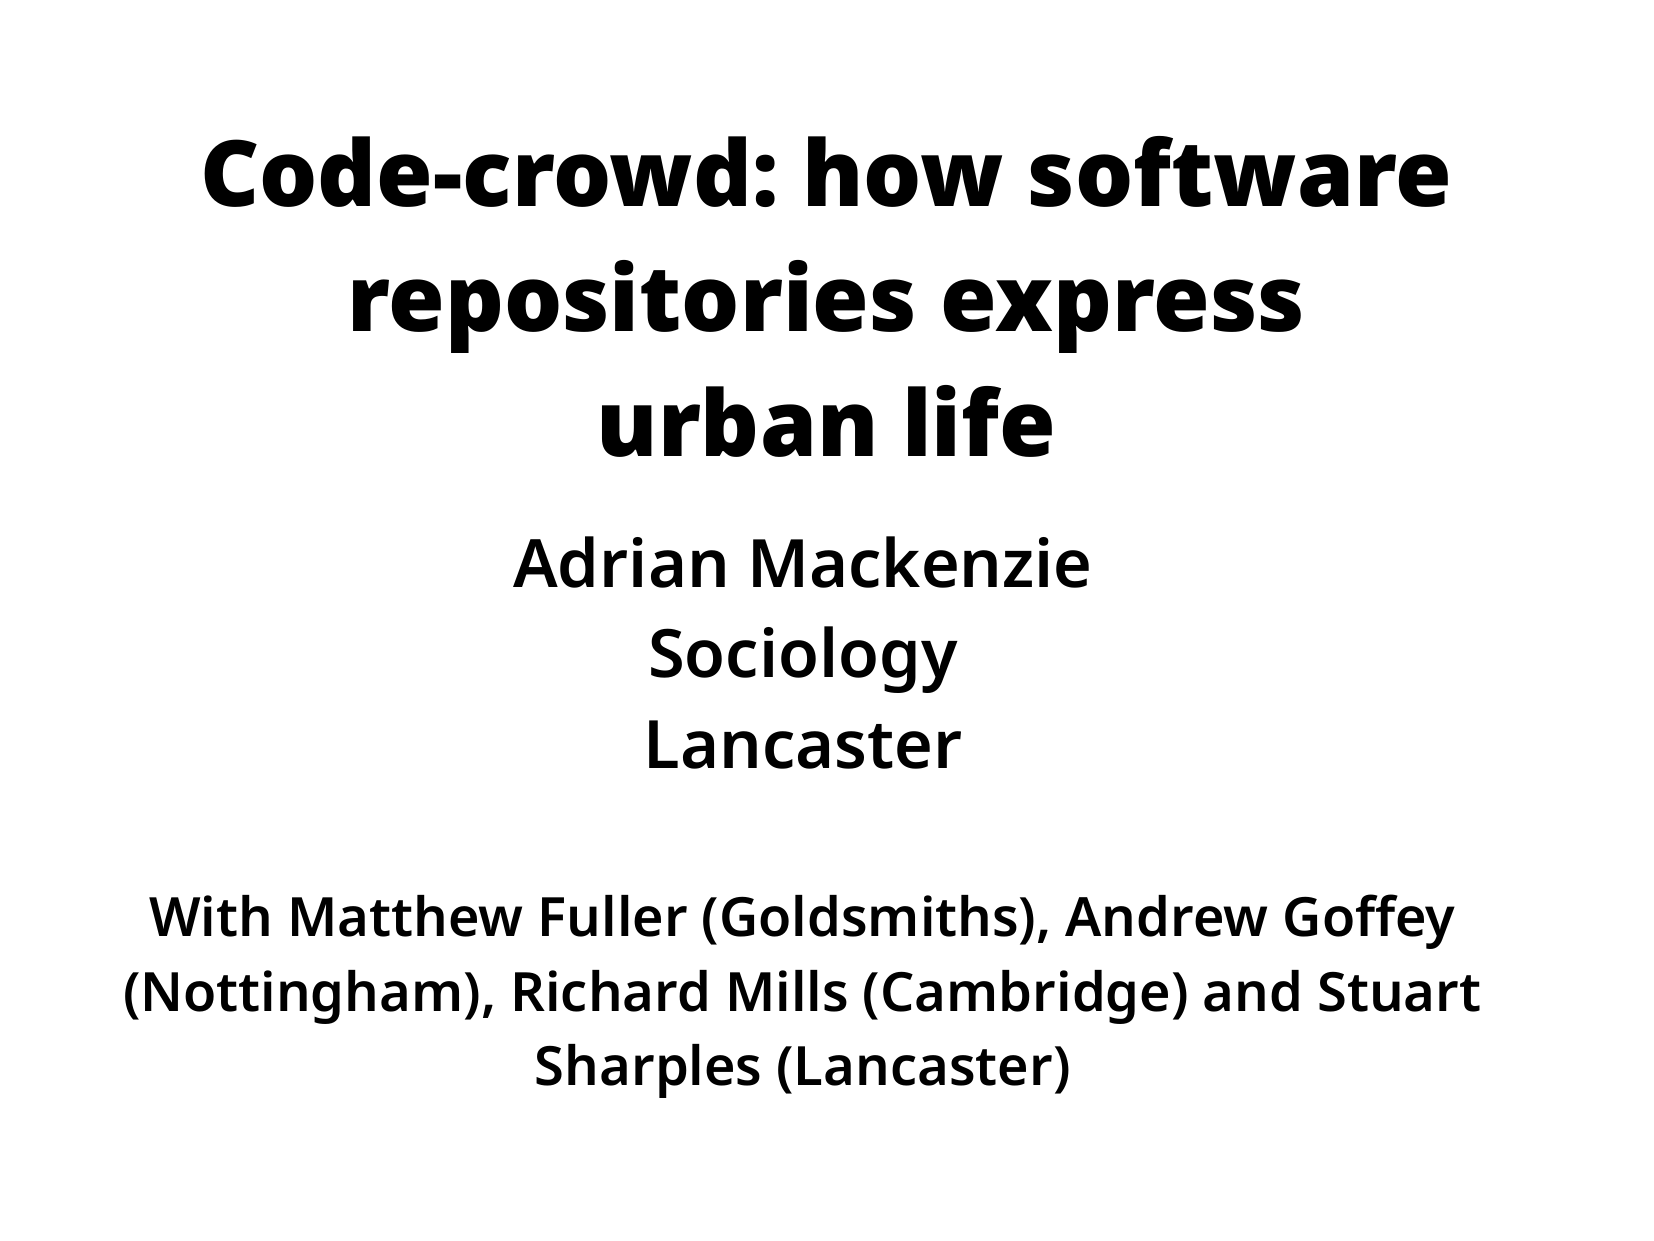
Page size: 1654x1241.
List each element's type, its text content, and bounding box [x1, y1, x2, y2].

title Code-crowd: how software repositories express urban life [82, 122, 1571, 470]
subtitle Adrian Mackenzie Sociology Lancaster With Matthew Fuller (Goldsmiths), Andrew Goffey (Nottingham), Richard Mills (Cambridge) and Stuart Sharples (Lancaster) [59, 448, 1548, 1169]
